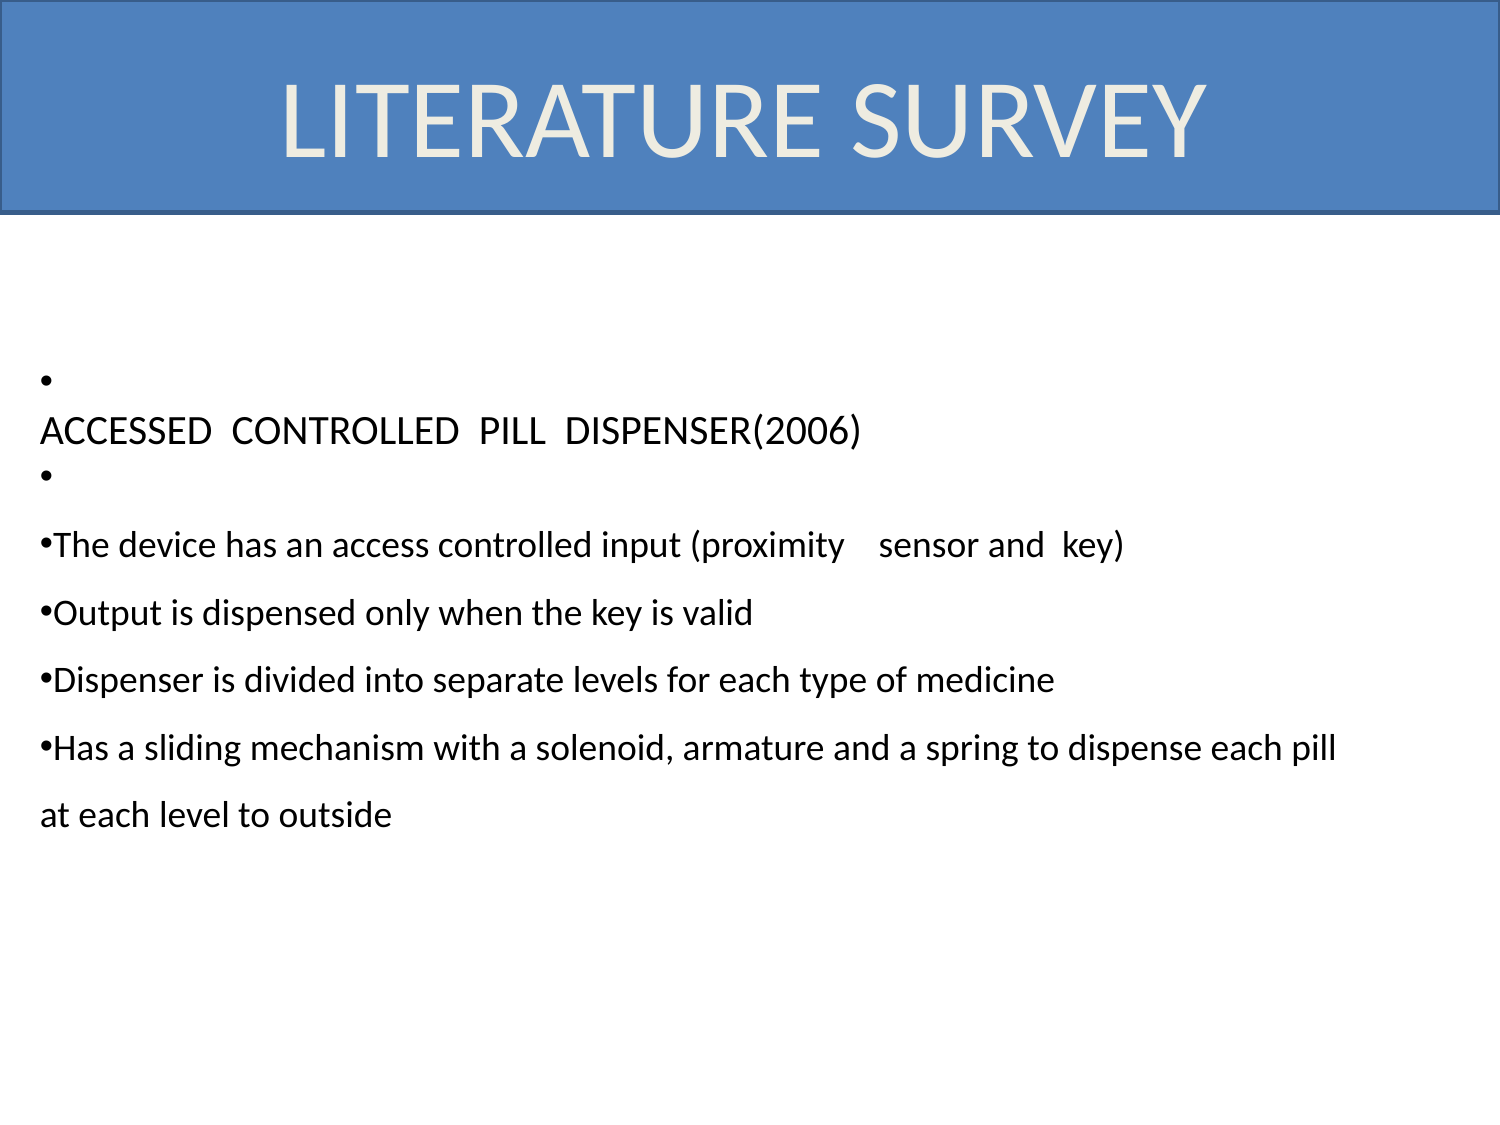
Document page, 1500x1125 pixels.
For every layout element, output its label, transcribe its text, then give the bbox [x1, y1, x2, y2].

text_box ACCESSED CONTROLLED PILL DISPENSER(2006) The device has an access controlled input (proximity sensor and key) Output is dispensed only when the key is valid Dispenser is divided into separate levels for each type of medicine Has a sliding mechanism with a solenoid, armature and a spring to dispense each pill at each level to outside [25, 350, 1363, 888]
text_box LITERATURE SURVEY [99, 37, 1388, 189]
text_box [0, 0, 1500, 213]
